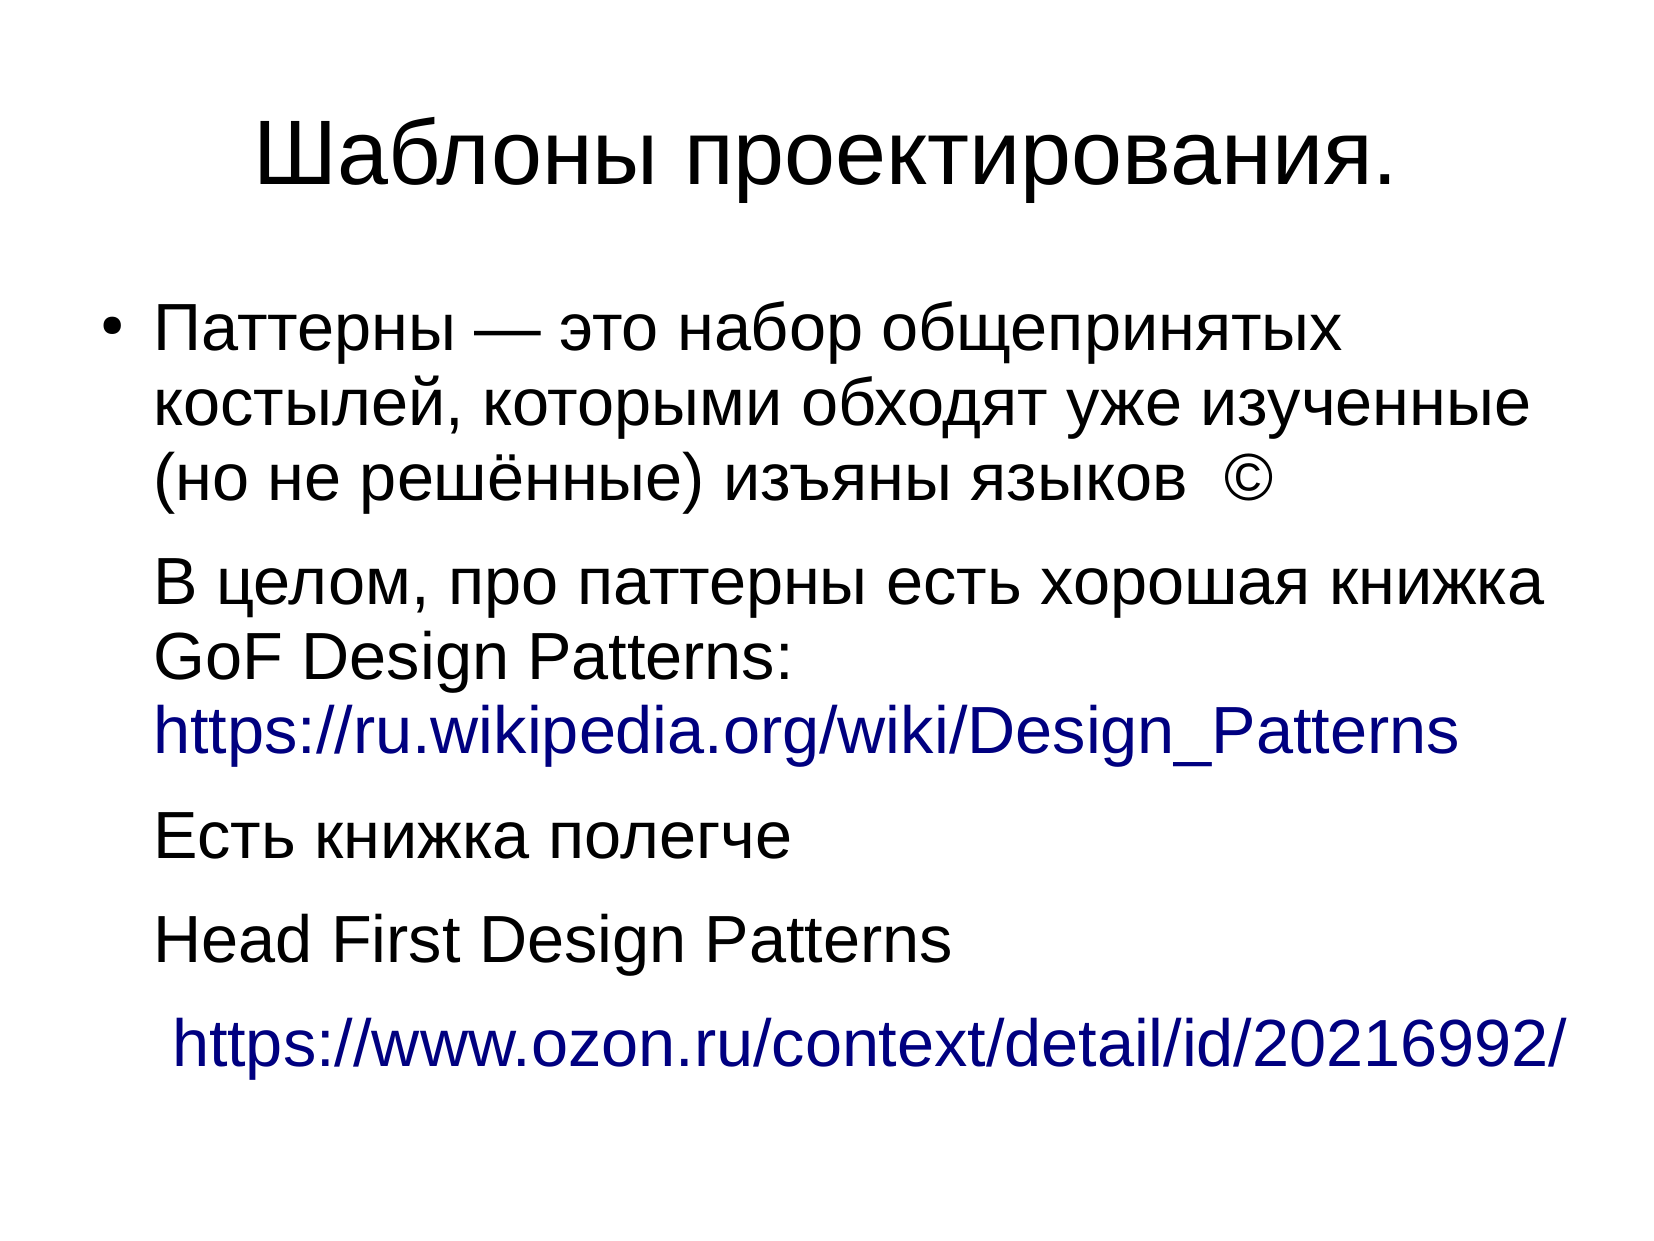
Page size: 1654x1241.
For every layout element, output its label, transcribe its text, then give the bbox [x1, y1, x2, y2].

title Шаблоны проектирования. [82, 49, 1571, 257]
list Паттерны — это набор общепринятых костылей, которыми обходят уже изученные (но не решённые) изъяны языков © В целом, про паттерны есть хорошая книжка GoF Design Patterns: https://ru.wikipedia.org/wiki/Design_Patterns Есть книжка полегче Head First Design Patterns https://www.ozon.ru/context/detail/id/20216992/ [82, 290, 1571, 1157]
